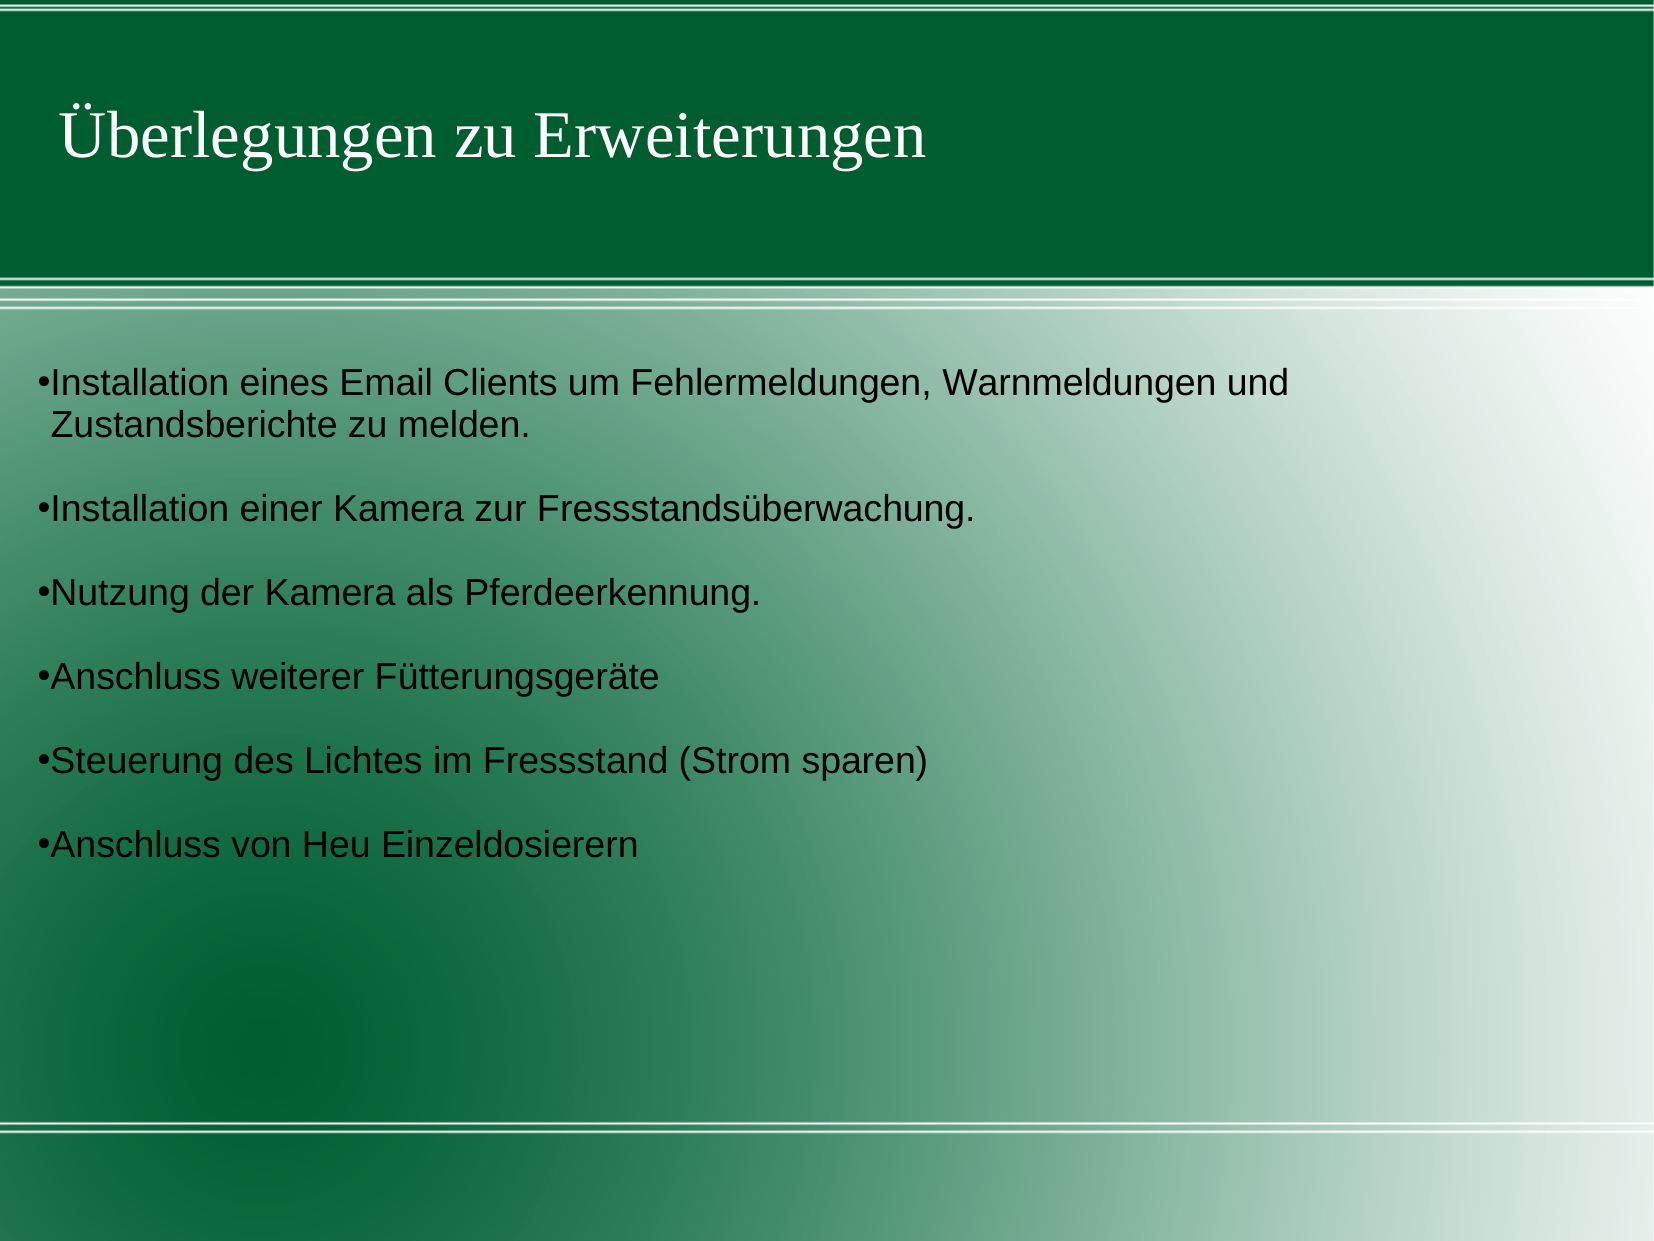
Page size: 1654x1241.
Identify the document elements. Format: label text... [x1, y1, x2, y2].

picture [0, 0, 1654, 1241]
text_box Installation eines Email Clients um Fehlermeldungen, Warnmeldungen und Zustandsberichte zu melden. Installation einer Kamera zur Fressstandsüberwachung. Nutzung der Kamera als Pferdeerkennung. Anschluss weiterer Fütterungsgeräte Steuerung des Lichtes im Fressstand (Strom sparen) Anschluss von Heu Einzeldosierern [22, 354, 1595, 1000]
list Überlegungen zu Erweiterungen [59, 98, 1548, 276]
